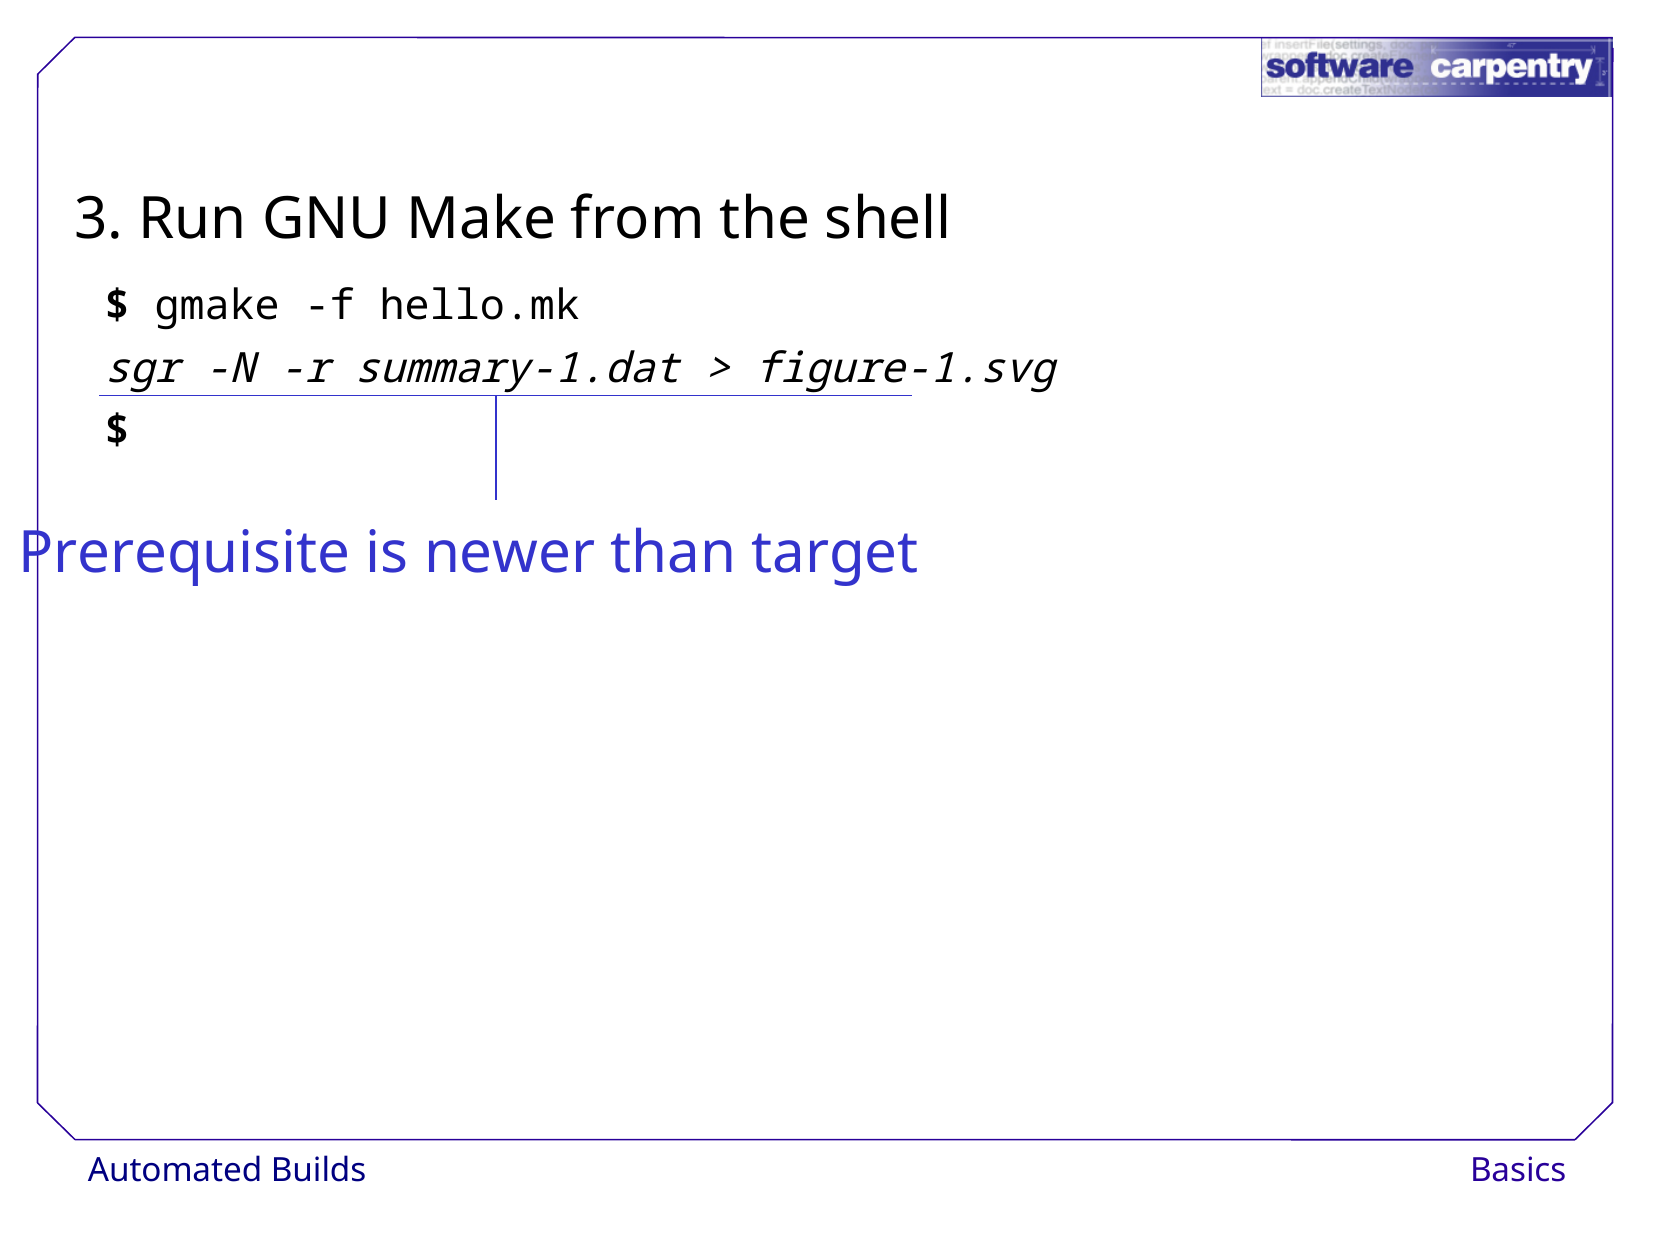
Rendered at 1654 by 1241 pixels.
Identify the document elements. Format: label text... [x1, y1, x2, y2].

picture [1261, 39, 1613, 97]
text_box Prerequisite is newer than target [3, 471, 1084, 592]
text_box 3. Run GNU Make from the shell [59, 138, 1117, 259]
text_box $ gmake -f hello.mk sgr -N -r summary-1.dat > figure-1.svg $ [89, 258, 1512, 476]
